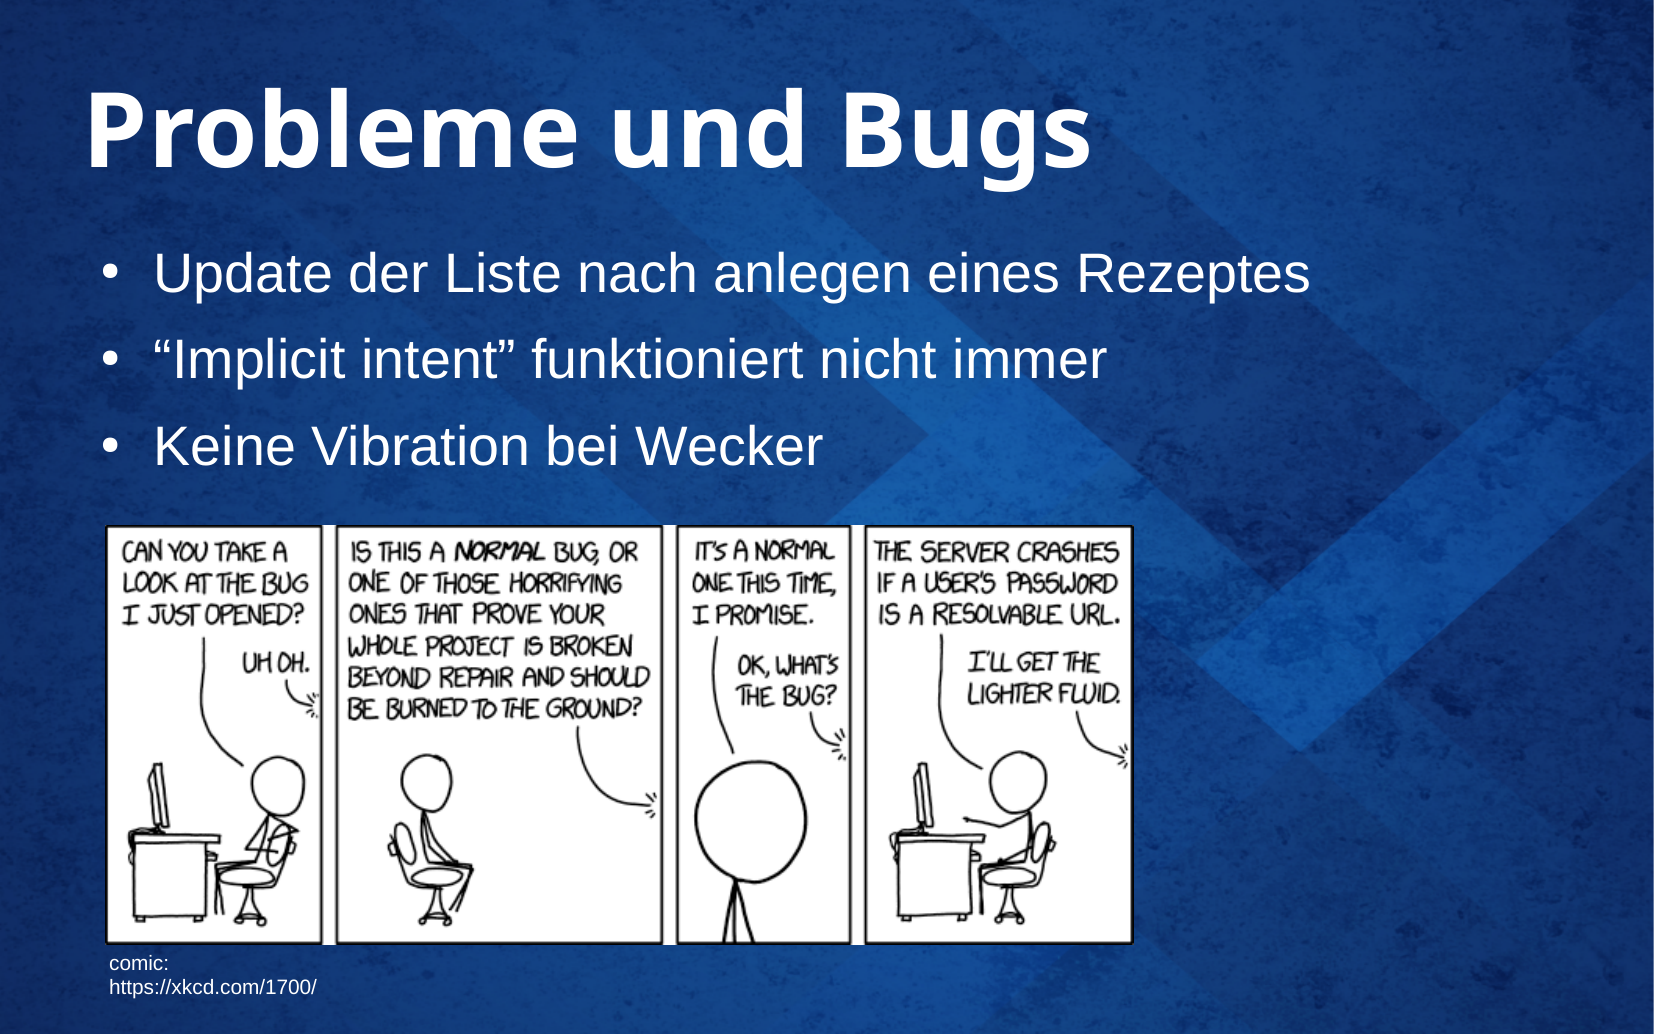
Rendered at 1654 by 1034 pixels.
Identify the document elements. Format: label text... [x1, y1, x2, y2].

picture [0, 0, 1654, 1034]
text_box comic: https://xkcd.com/1700/ [94, 944, 398, 1007]
list Update der Liste nach anlegen eines Rezeptes “Implicit intent” funktioniert nicht immer Keine Vibration bei Wecker [82, 241, 1538, 842]
title Probleme und Bugs [82, 41, 1571, 214]
